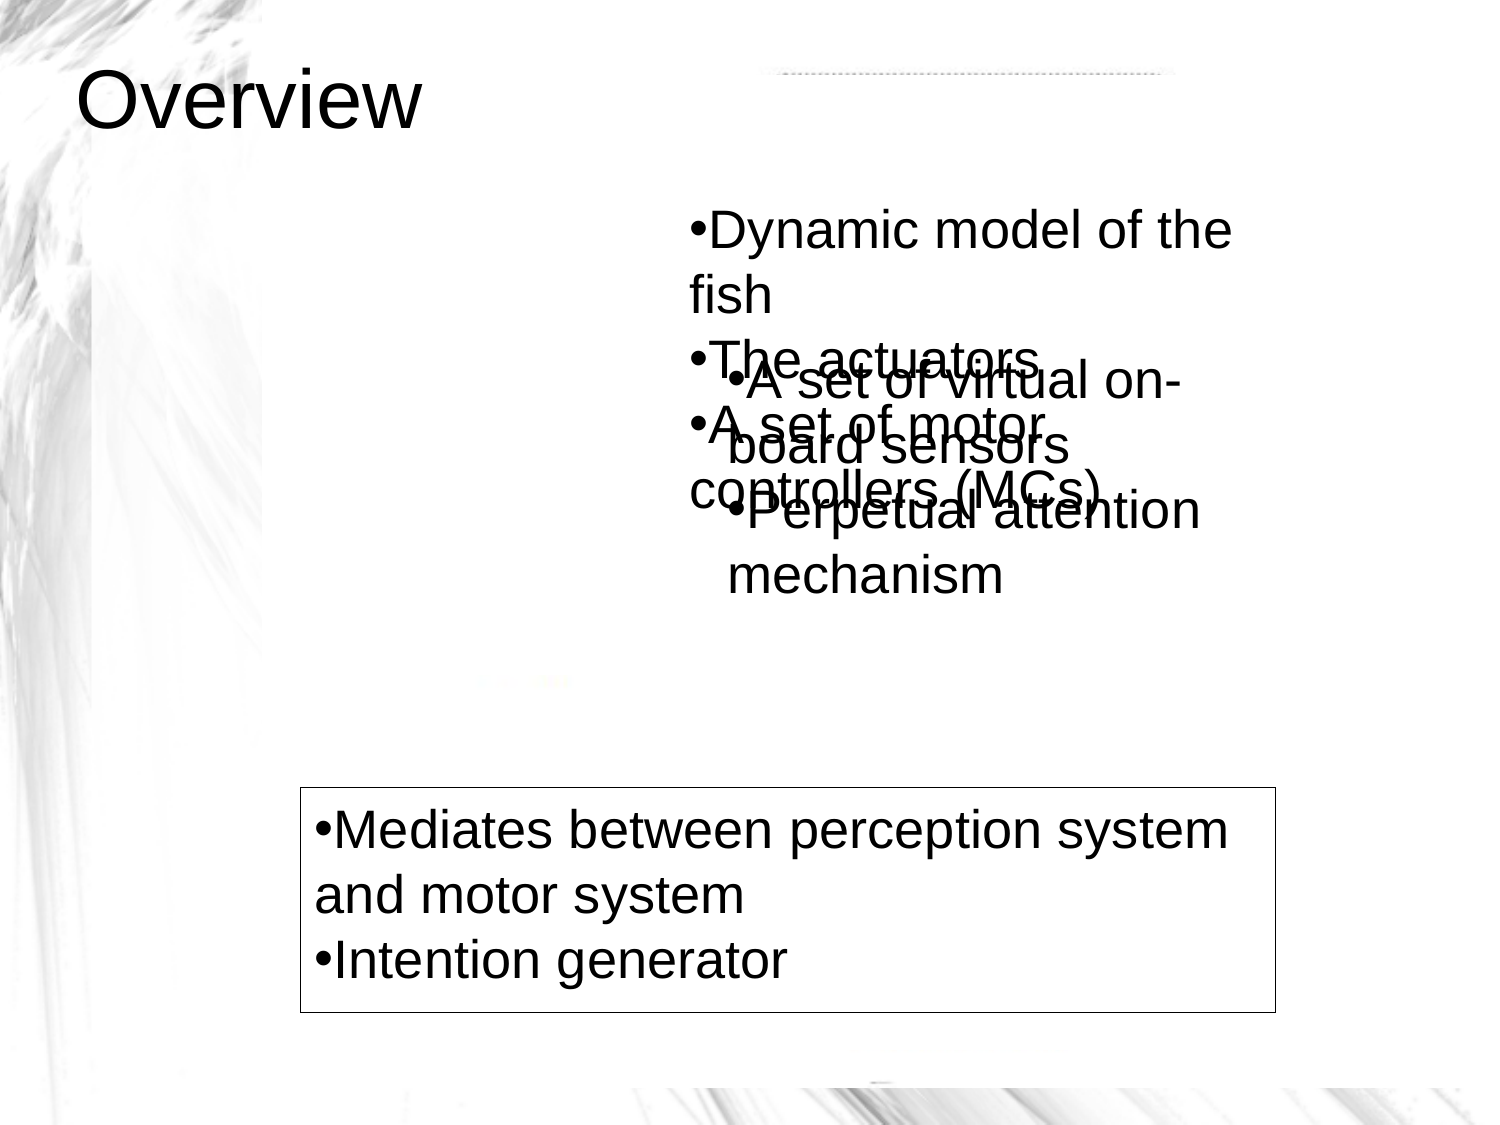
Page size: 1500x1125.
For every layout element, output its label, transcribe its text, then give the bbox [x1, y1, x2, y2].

text_box Dynamic model of the fish The actuators A set of motor controllers (MCs) [675, 187, 1313, 601]
text_box [300, 998, 1276, 1051]
picture [0, 0, 1500, 1125]
text_box [337, 75, 1201, 787]
text_box A set of virtual on-board sensors Perpetual attention mechanism [712, 337, 1313, 676]
text_box Mediates between perception system and motor system Intention generator [300, 787, 1276, 998]
text_box Overview [37, 37, 488, 153]
